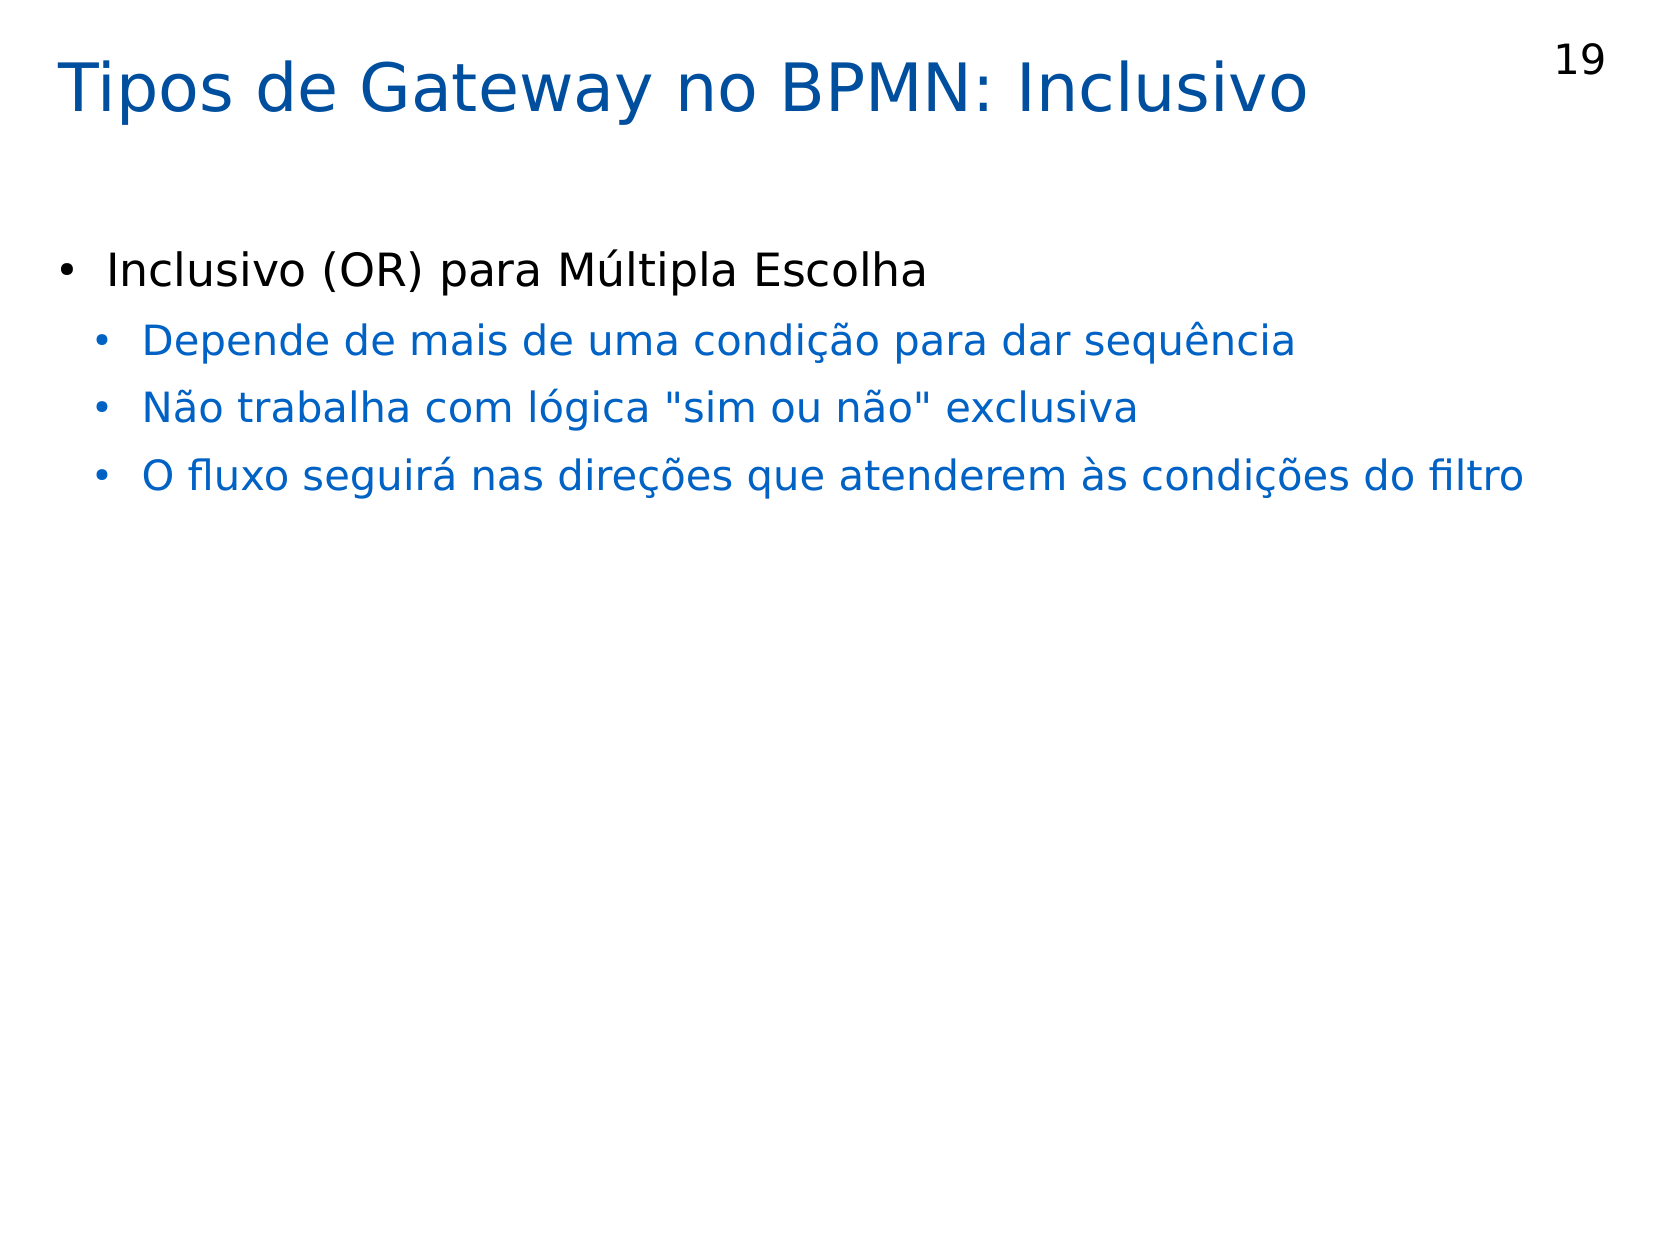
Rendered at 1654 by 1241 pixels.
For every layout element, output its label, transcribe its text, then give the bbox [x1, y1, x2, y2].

list Inclusivo (OR) para Múltipla Escolha Depende de mais de uma condição para dar sequência Não trabalha com lógica "sim ou não" exclusiva O fluxo seguirá nas direções que atenderem às condições do filtro [59, 236, 1595, 1211]
title Tipos de Gateway no BPMN: Inclusivo [59, 29, 1506, 148]
